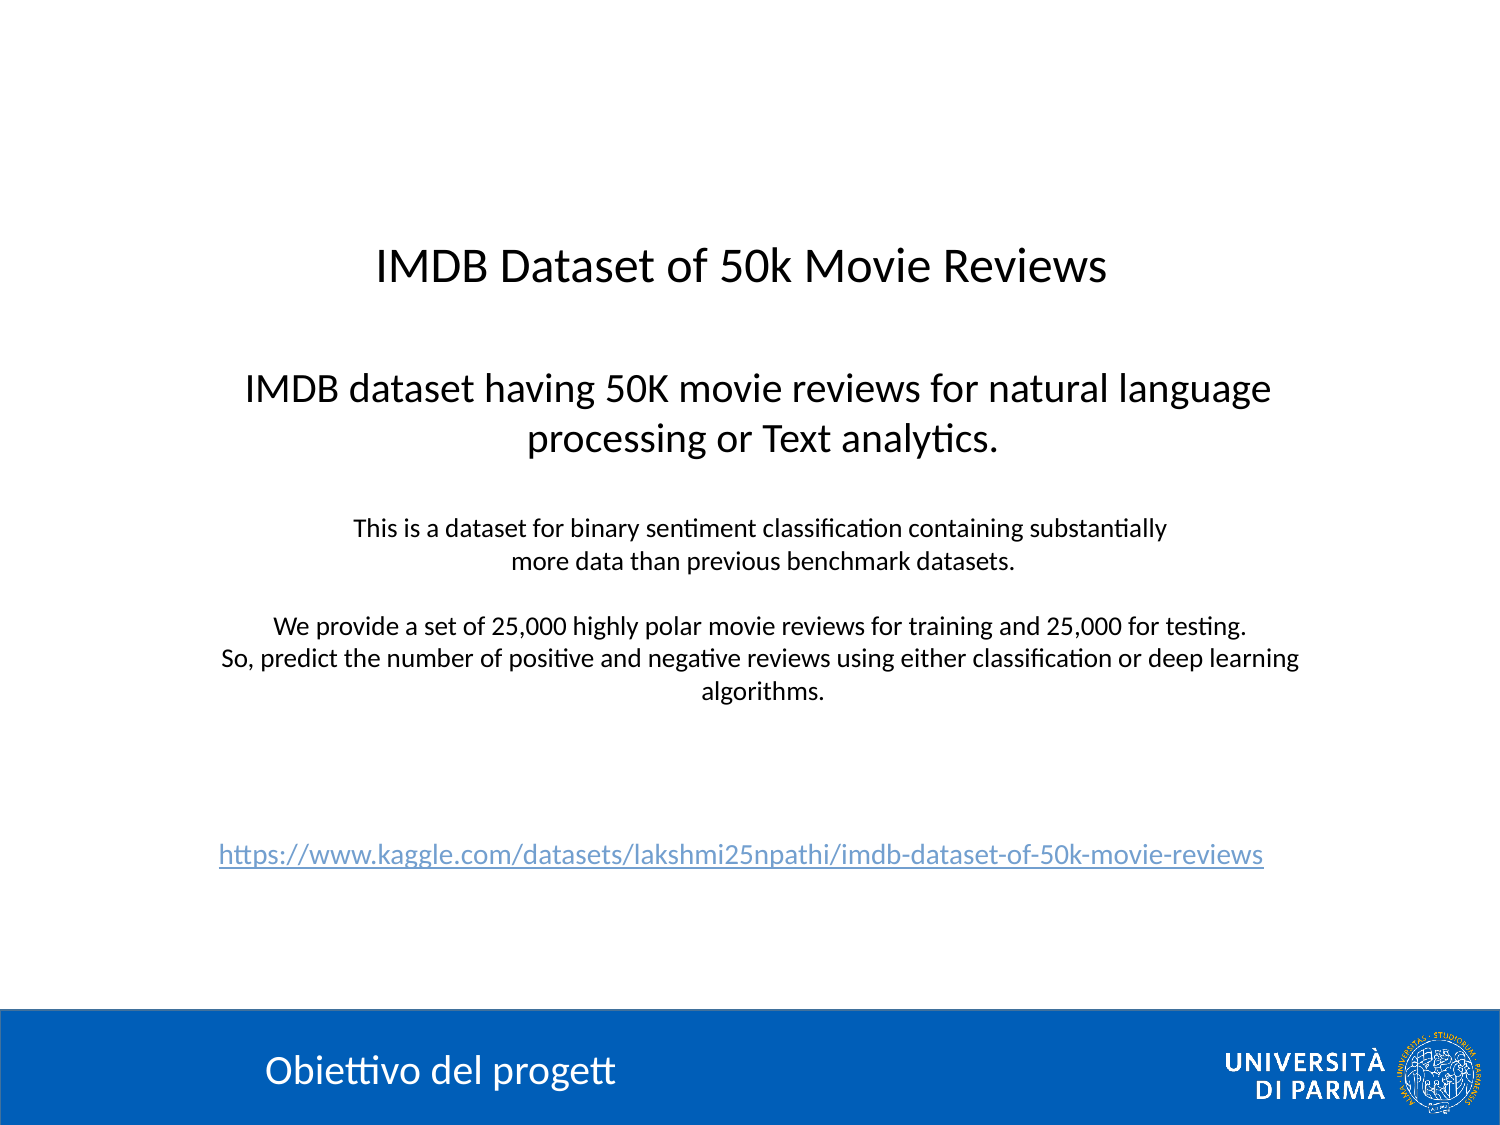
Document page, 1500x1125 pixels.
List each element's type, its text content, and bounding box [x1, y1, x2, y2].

text_box IMDB dataset having 50K movie reviews for natural language processing or Text analytics. This is a dataset for binary sentiment classification containing substantially more data than previous benchmark datasets. We provide a set of 25,000 highly polar movie reviews for training and 25,000 for testing. So, predict the number of positive and negative reviews using either classification or deep learning algorithms. [206, 293, 1321, 714]
text_box https://www.kaggle.com/datasets/lakshmi25npathi/imdb-dataset-of-50k-movie-reviews [0, 835, 1500, 938]
picture [1226, 1032, 1481, 1114]
text_box [0, 1010, 1500, 1125]
text_box IMDB Dataset of 50k Movie Reviews [360, 224, 1134, 293]
text_box Obiettivo del progett [250, 1035, 777, 1101]
